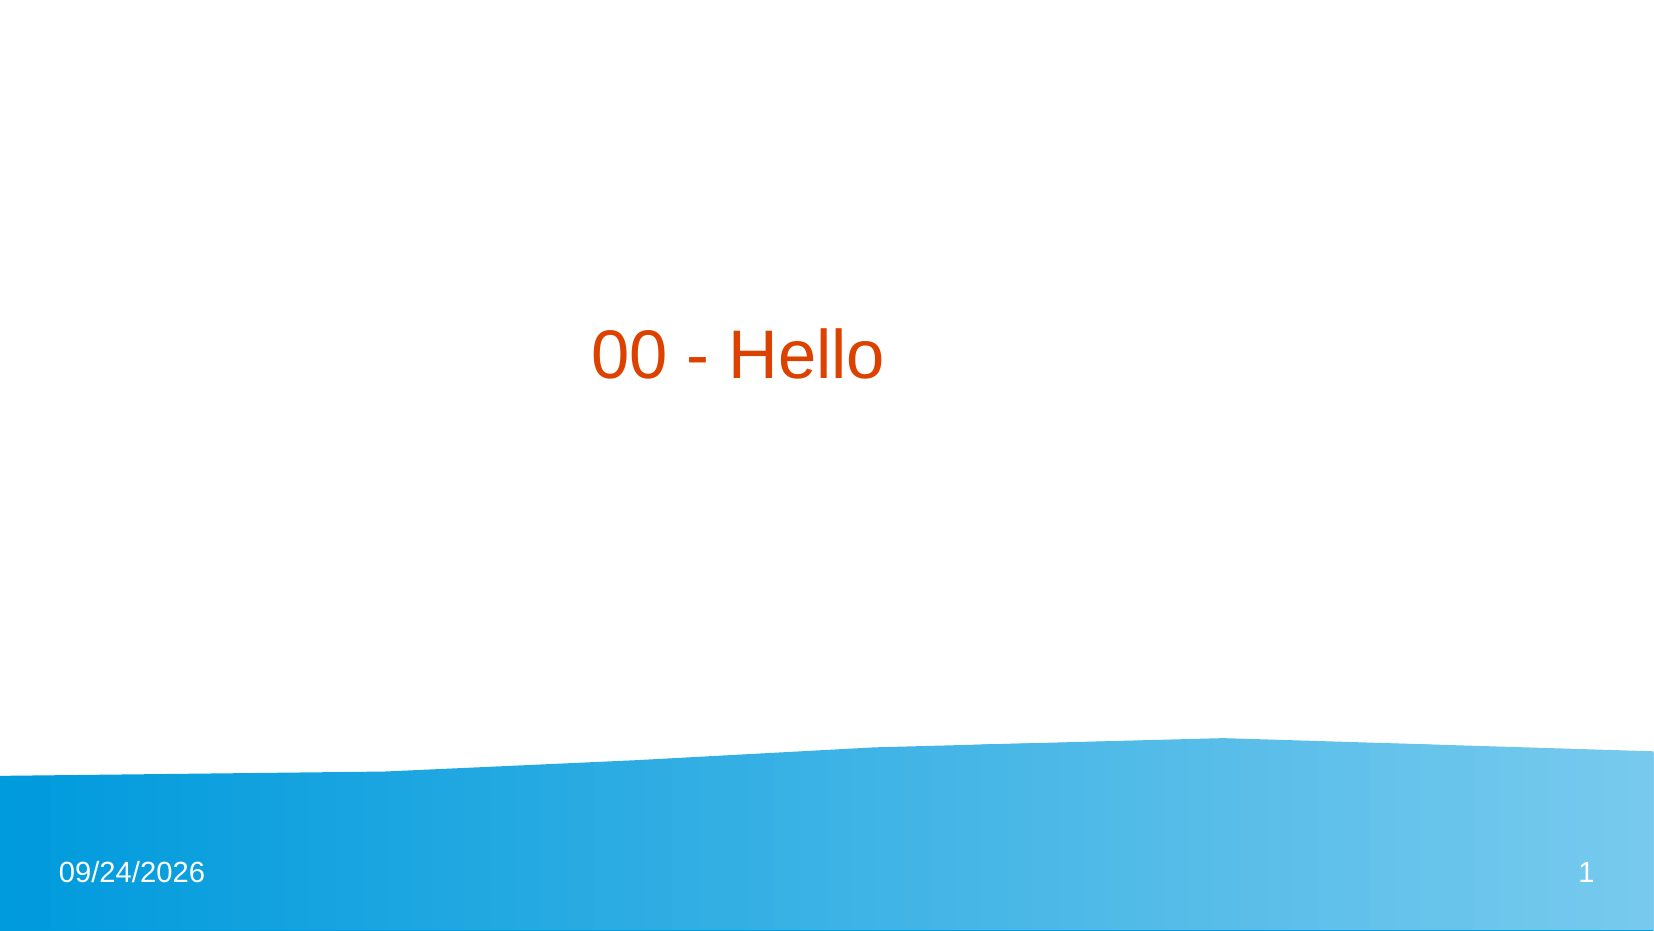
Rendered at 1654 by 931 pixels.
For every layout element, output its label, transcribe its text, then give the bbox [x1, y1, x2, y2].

title 00 - Hello [0, 265, 1477, 443]
